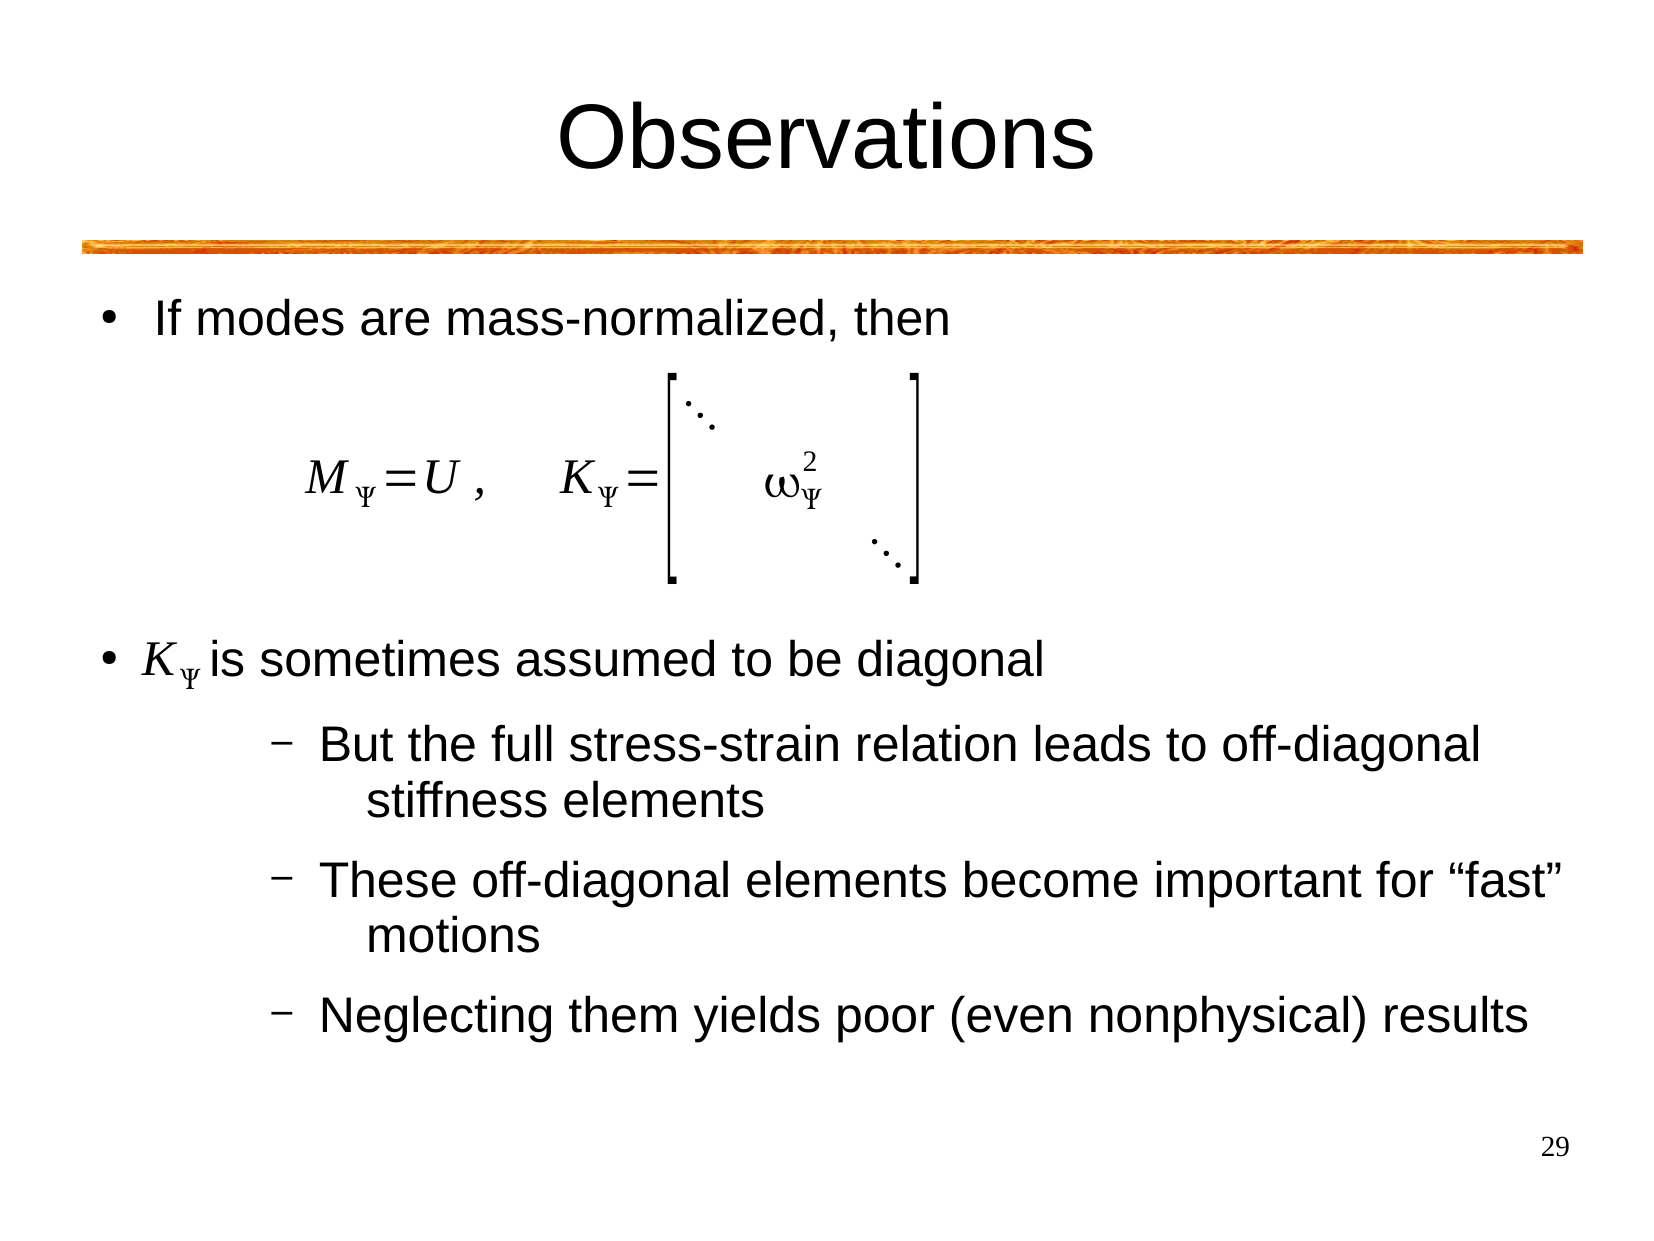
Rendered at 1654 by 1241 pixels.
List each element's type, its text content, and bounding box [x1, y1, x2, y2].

chart [296, 371, 929, 589]
list If modes are mass-normalized, then is sometimes assumed to be diagonal But the full stress-strain relation leads to off-diagonal stiffness elements These off-diagonal elements become important for “fast” motions Neglecting them yields poor (even nonphysical) results [82, 290, 1571, 1095]
picture [82, 240, 1583, 254]
title Observations [82, 56, 1571, 218]
chart [131, 631, 210, 699]
